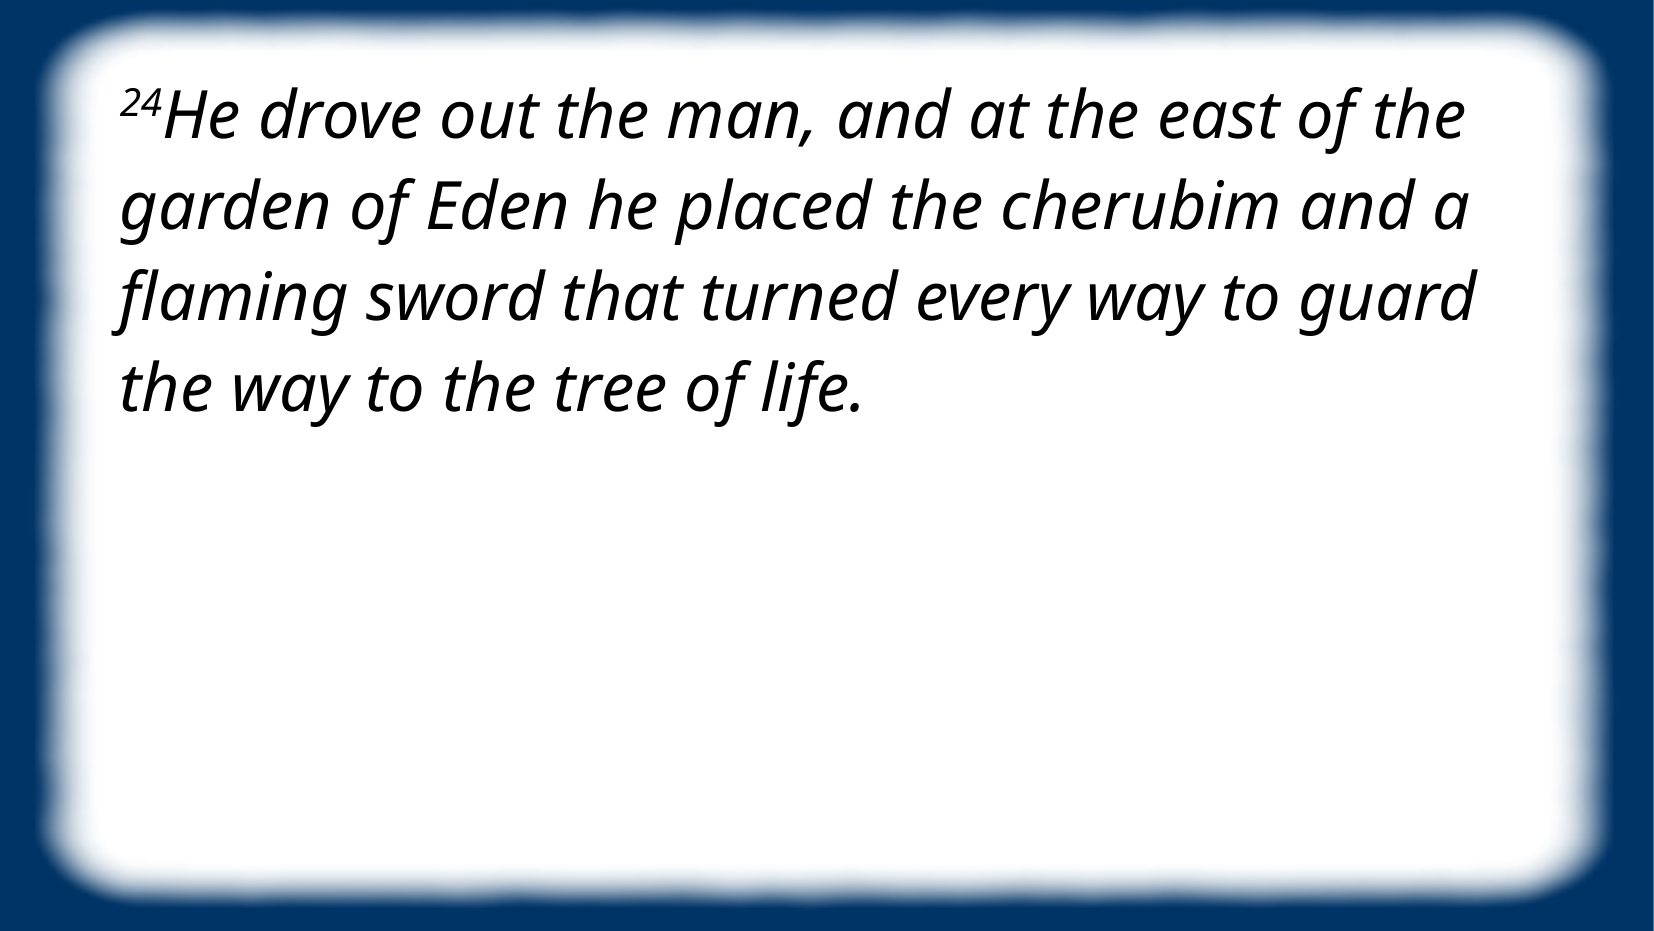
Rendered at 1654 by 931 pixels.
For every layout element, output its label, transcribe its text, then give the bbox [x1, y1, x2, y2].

text_box 24He drove out the man, and at the east of the garden of Eden he placed the cherubim and a flaming sword that turned every way to guard the way to the tree of life. [105, 60, 1546, 430]
picture [0, 0, 1654, 931]
